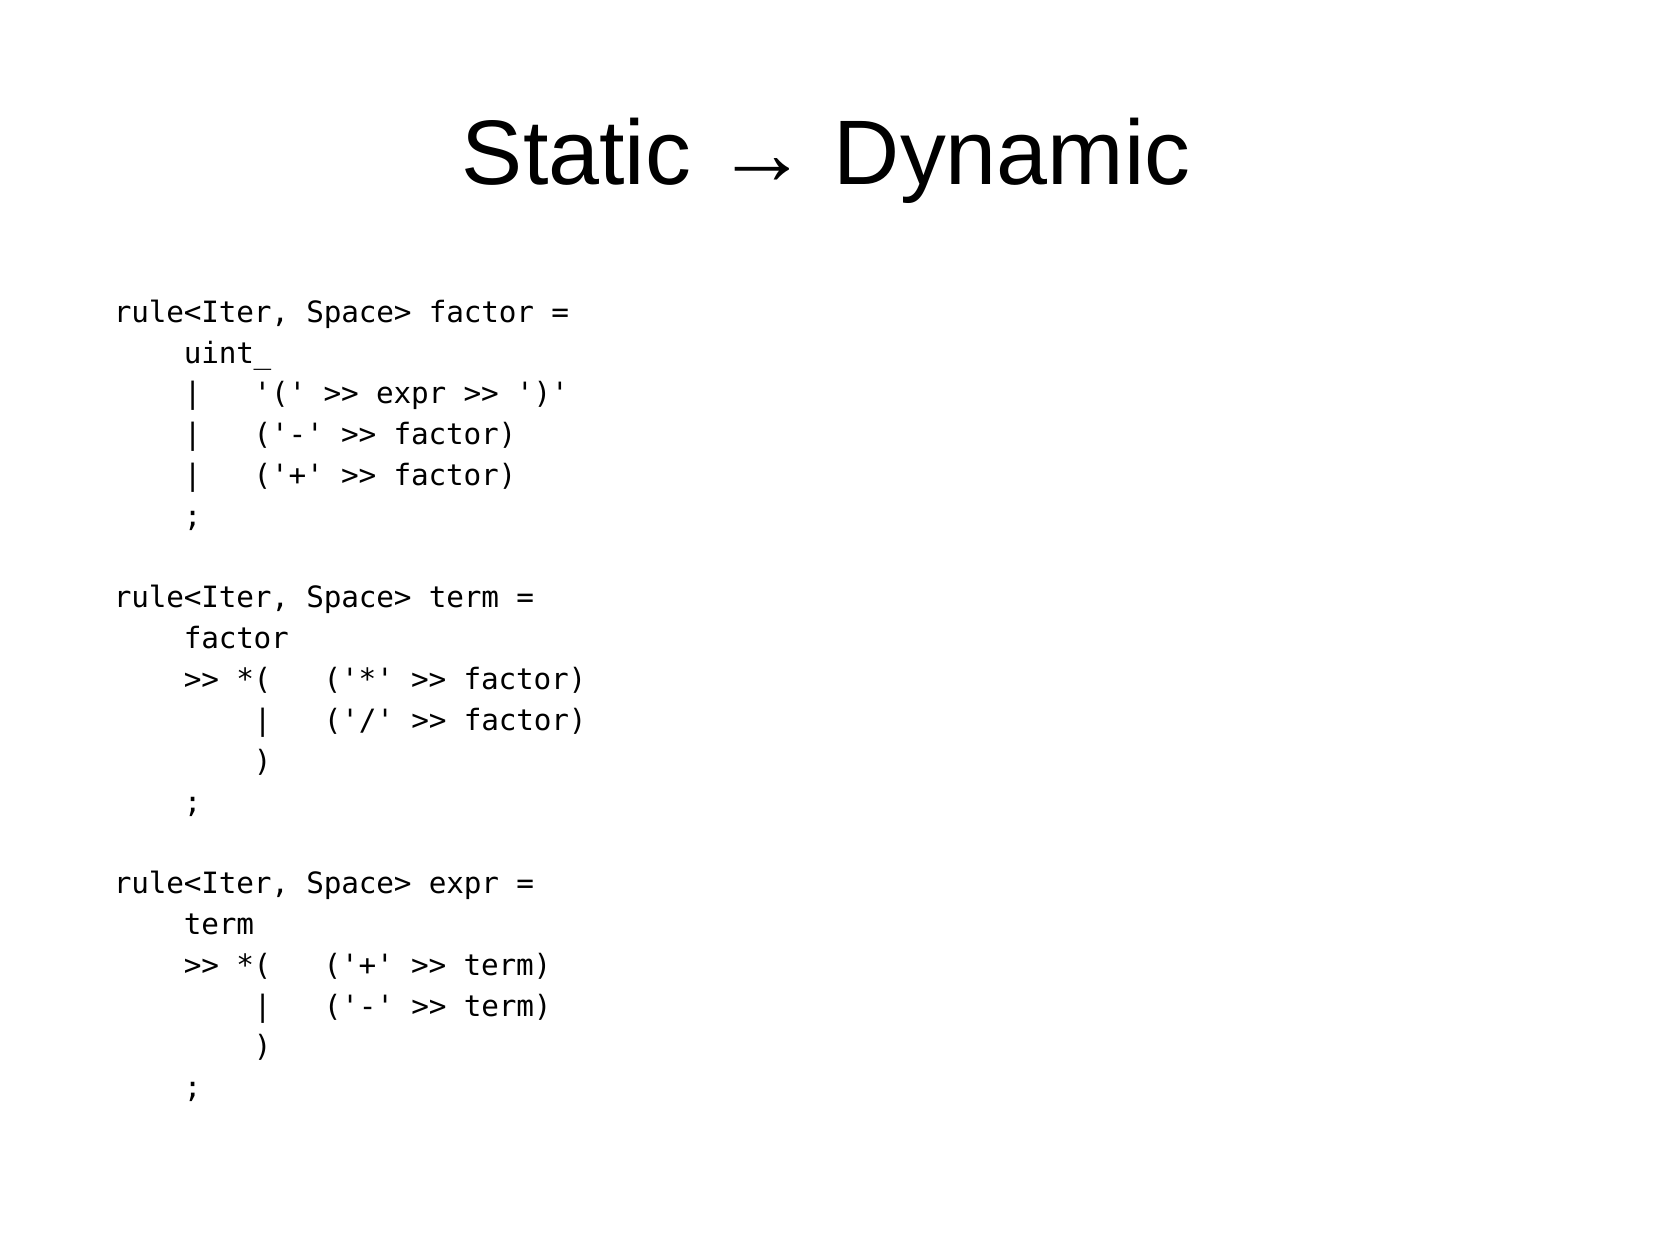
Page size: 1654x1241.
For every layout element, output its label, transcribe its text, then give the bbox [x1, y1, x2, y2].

list rule<Iter, Space> factor = uint_ | '(' >> expr >> ')' | ('-' >> factor) | ('+' >> factor) ; rule<Iter, Space> term = factor >> *( ('*' >> factor) | ('/' >> factor) ) ; rule<Iter, Space> expr = term >> *( ('+' >> term) | ('-' >> term) ) ; [82, 295, 676, 1114]
title Static → Dynamic [82, 49, 1571, 257]
